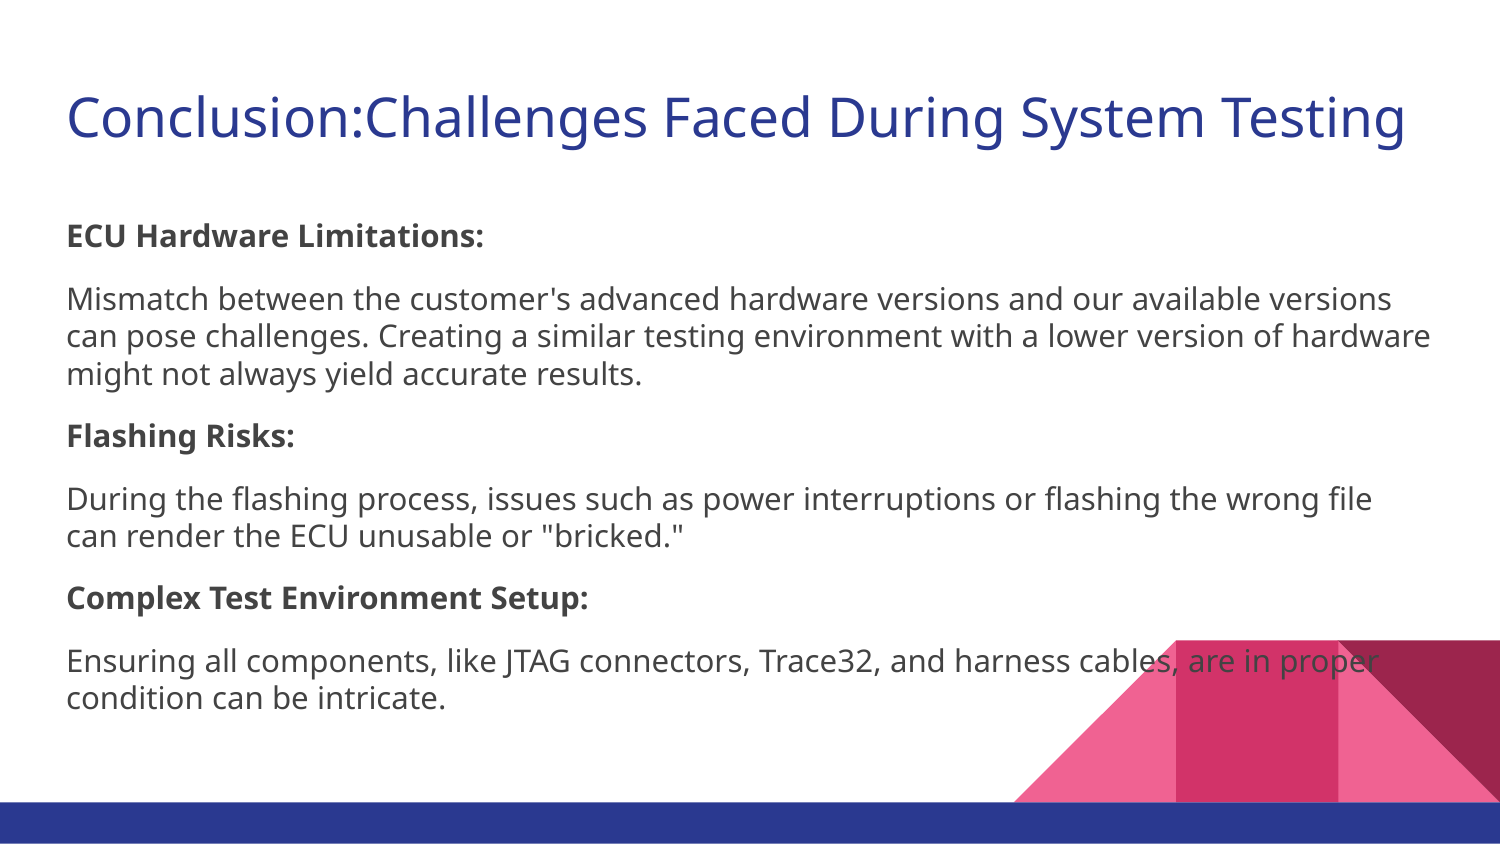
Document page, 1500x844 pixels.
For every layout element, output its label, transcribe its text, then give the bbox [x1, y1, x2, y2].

list ECU Hardware Limitations: Mismatch between the customer's advanced hardware versions and our available versions can pose challenges. Creating a similar testing environment with a lower version of hardware might not always yield accurate results. Flashing Risks: During the flashing process, issues such as power interruptions or flashing the wrong file can render the ECU unusable or "bricked." Complex Test Environment Setup: Ensuring all components, like JTAG connectors, Trace32, and harness cables, are in proper condition can be intricate. [51, 201, 1449, 750]
title Conclusion:Challenges Faced During System Testing [51, 67, 1449, 167]
